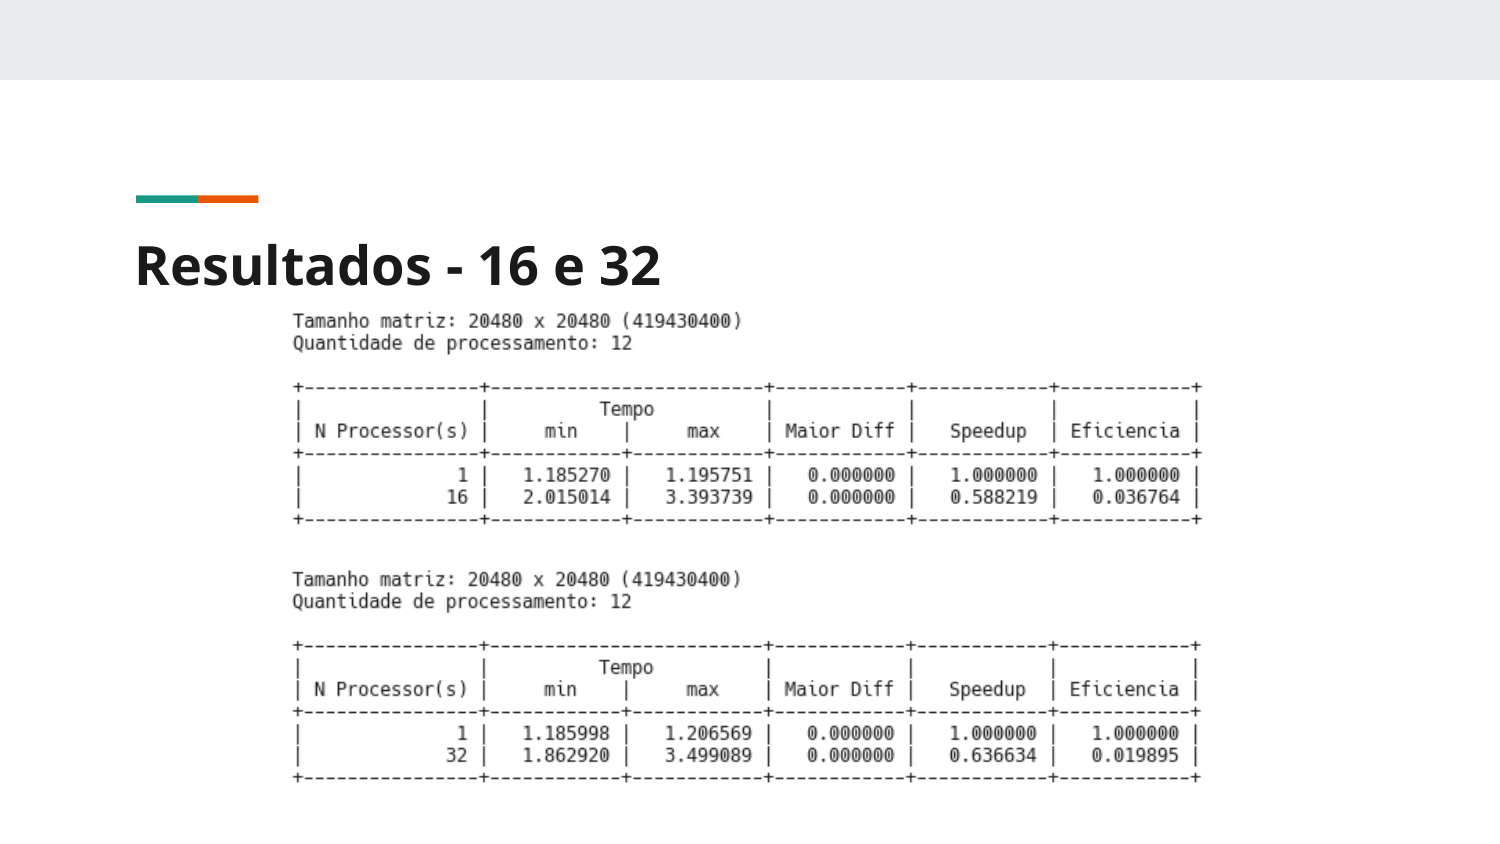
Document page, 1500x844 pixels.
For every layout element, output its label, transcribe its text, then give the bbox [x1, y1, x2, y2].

picture [290, 306, 1210, 537]
picture [291, 566, 1209, 792]
title Resultados - 16 e 32 [119, 216, 1381, 305]
